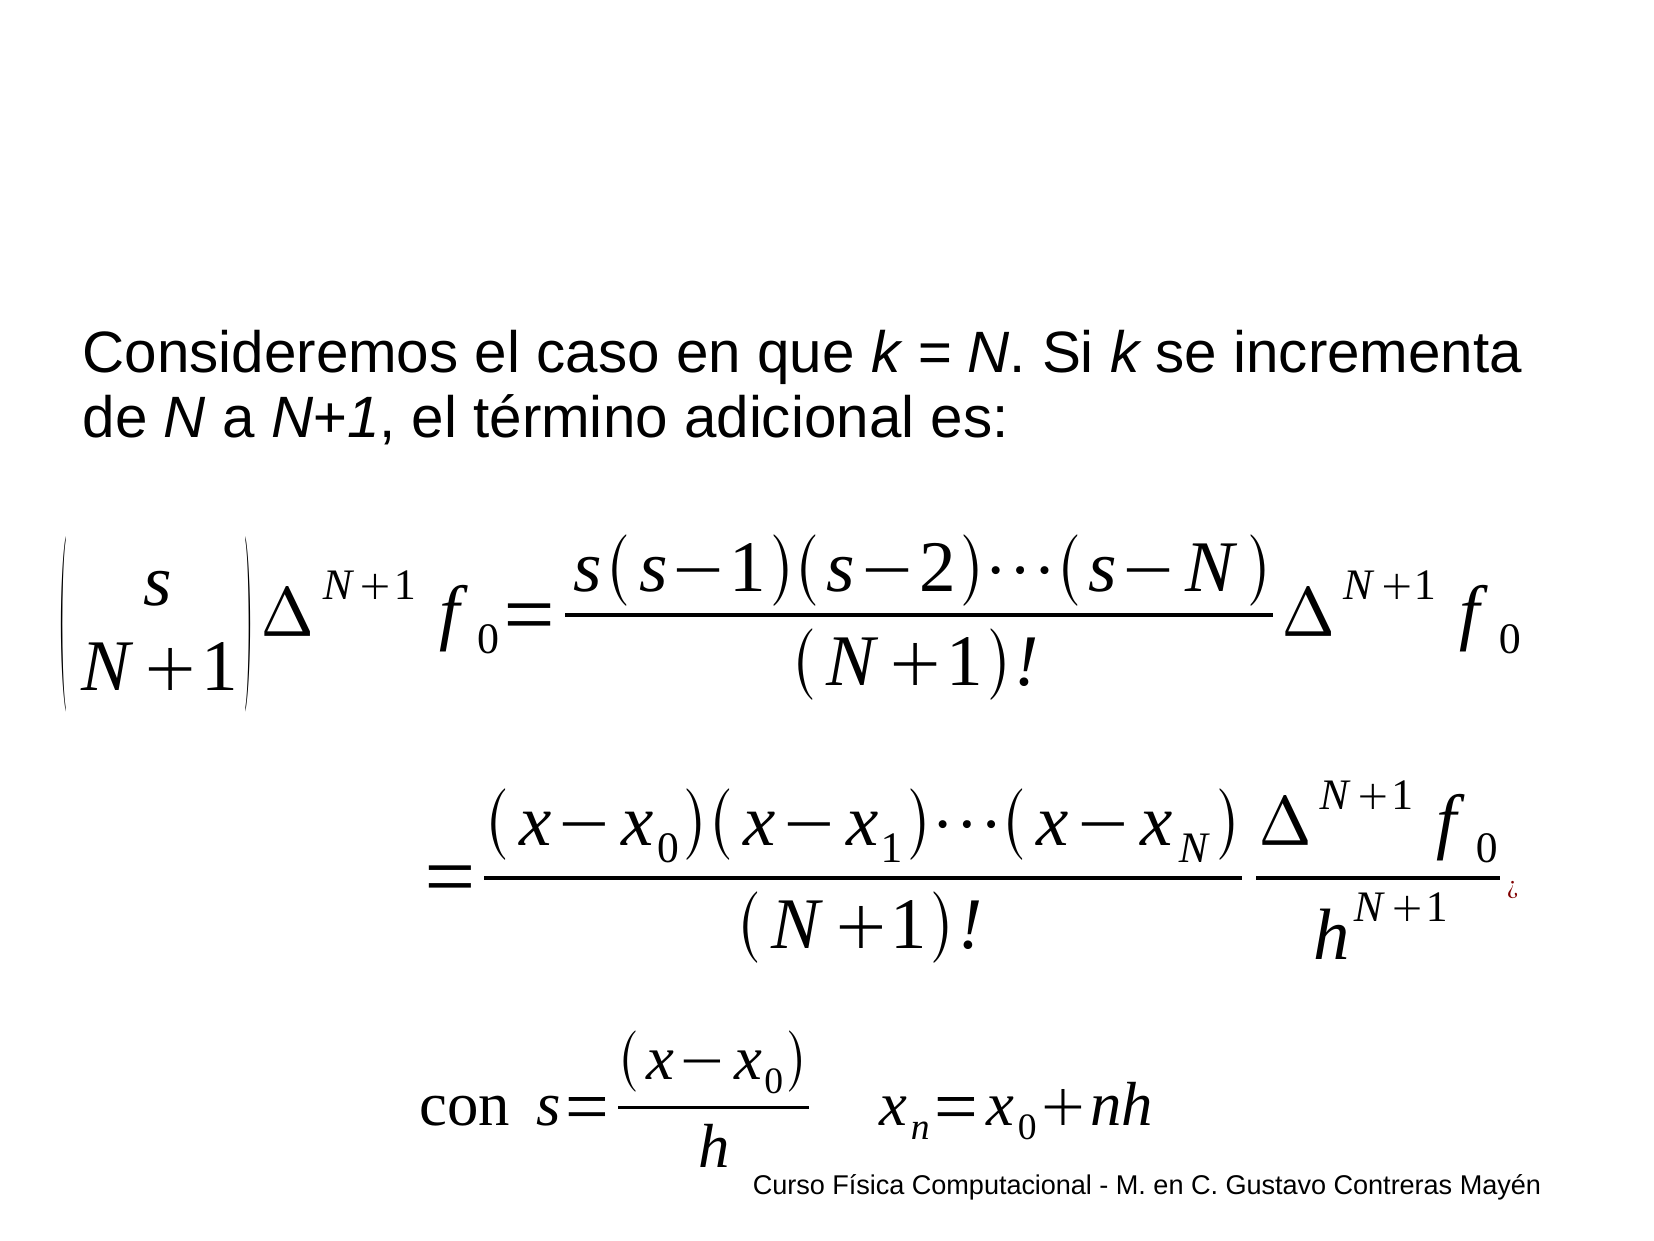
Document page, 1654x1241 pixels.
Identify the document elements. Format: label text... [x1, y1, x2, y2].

subtitle Consideremos el caso en que k = N. Si k se incrementa de N a N+1, el término adicional es: [82, 297, 1571, 473]
chart [413, 770, 1525, 975]
chart [52, 527, 1527, 714]
chart [413, 1023, 1160, 1182]
